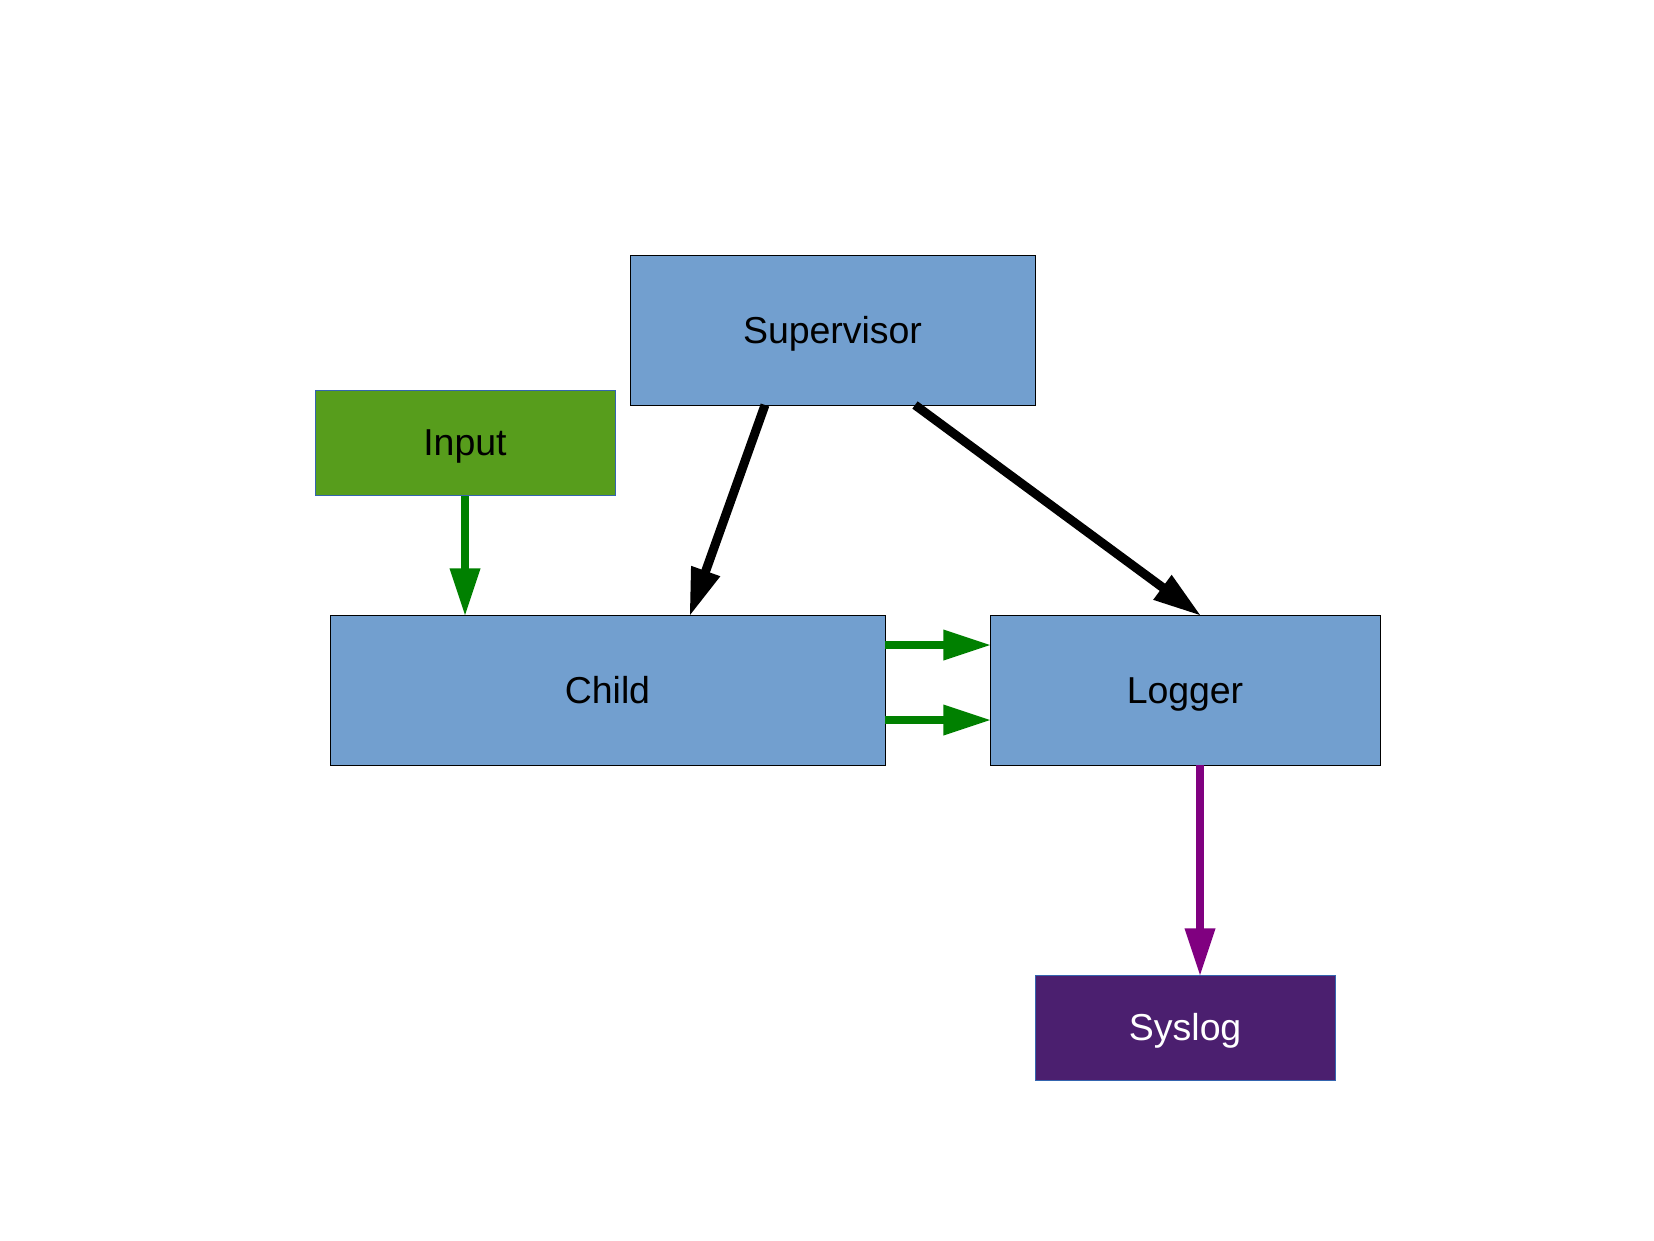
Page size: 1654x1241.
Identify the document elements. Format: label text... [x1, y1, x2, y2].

text_box Supervisor [630, 255, 1036, 406]
text_box Logger [990, 615, 1381, 766]
text_box Syslog [1035, 975, 1336, 1081]
text_box Input [315, 390, 616, 496]
text_box Child [330, 615, 886, 766]
